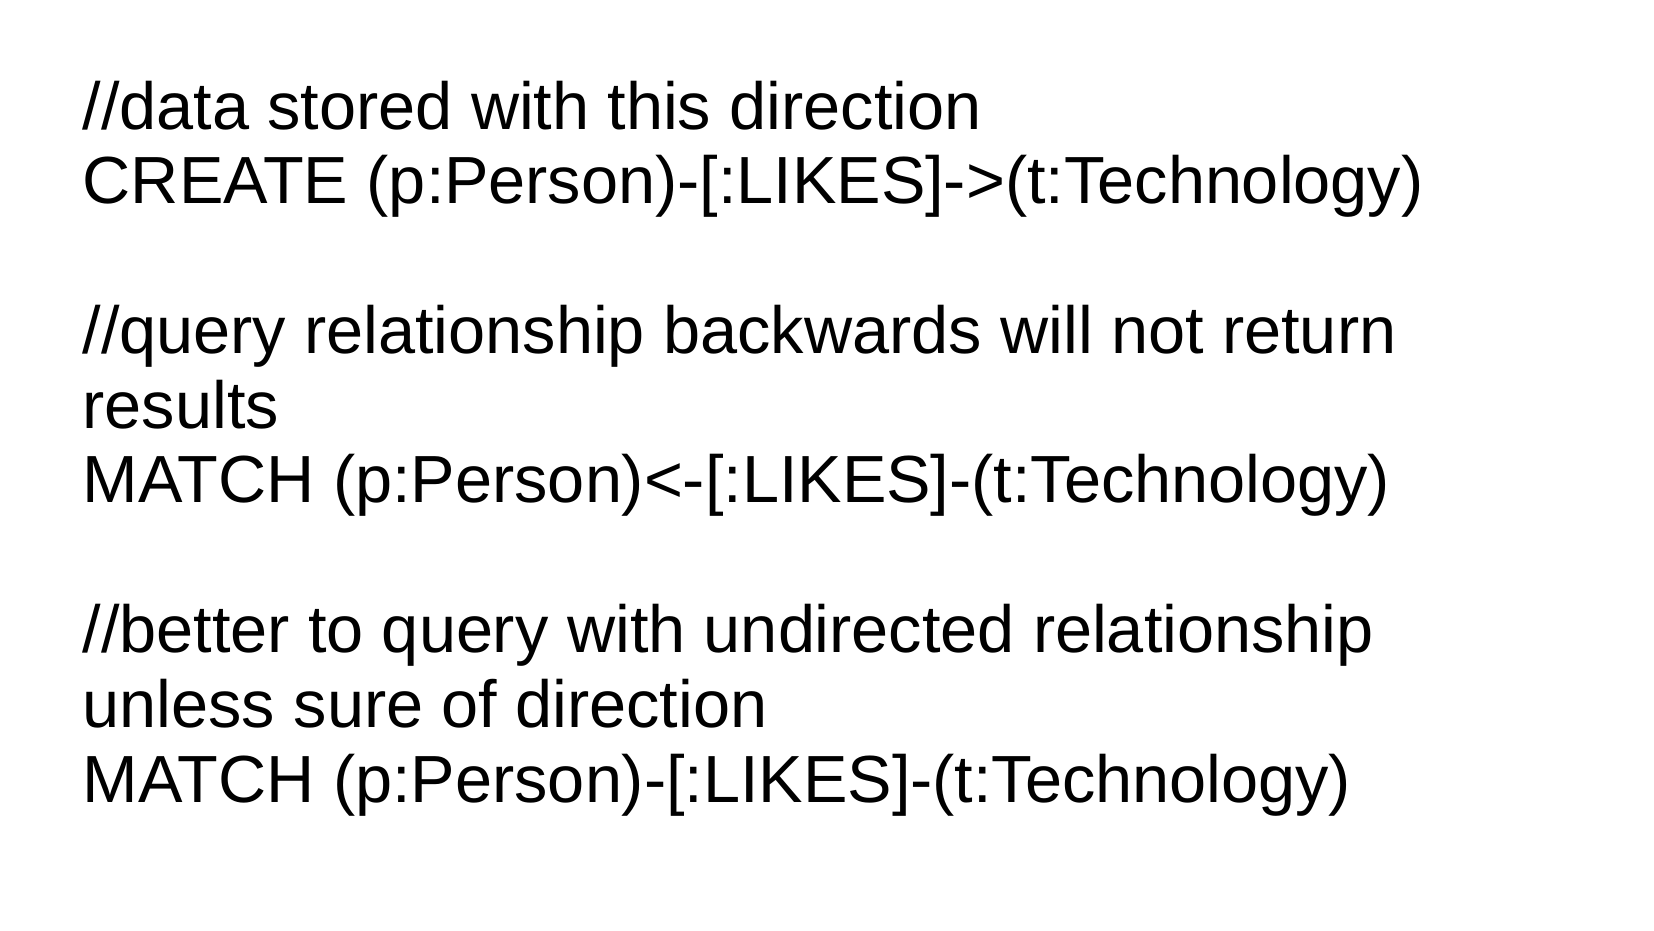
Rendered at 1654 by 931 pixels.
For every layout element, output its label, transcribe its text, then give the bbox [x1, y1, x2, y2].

subtitle //data stored with this direction CREATE (p:Person)-[:LIKES]->(t:Technology) //query relationship backwards will not return results MATCH (p:Person)<-[:LIKES]-(t:Technology) //better to query with undirected relationship unless sure of direction MATCH (p:Person)-[:LIKES]-(t:Technology) [82, 60, 1571, 826]
